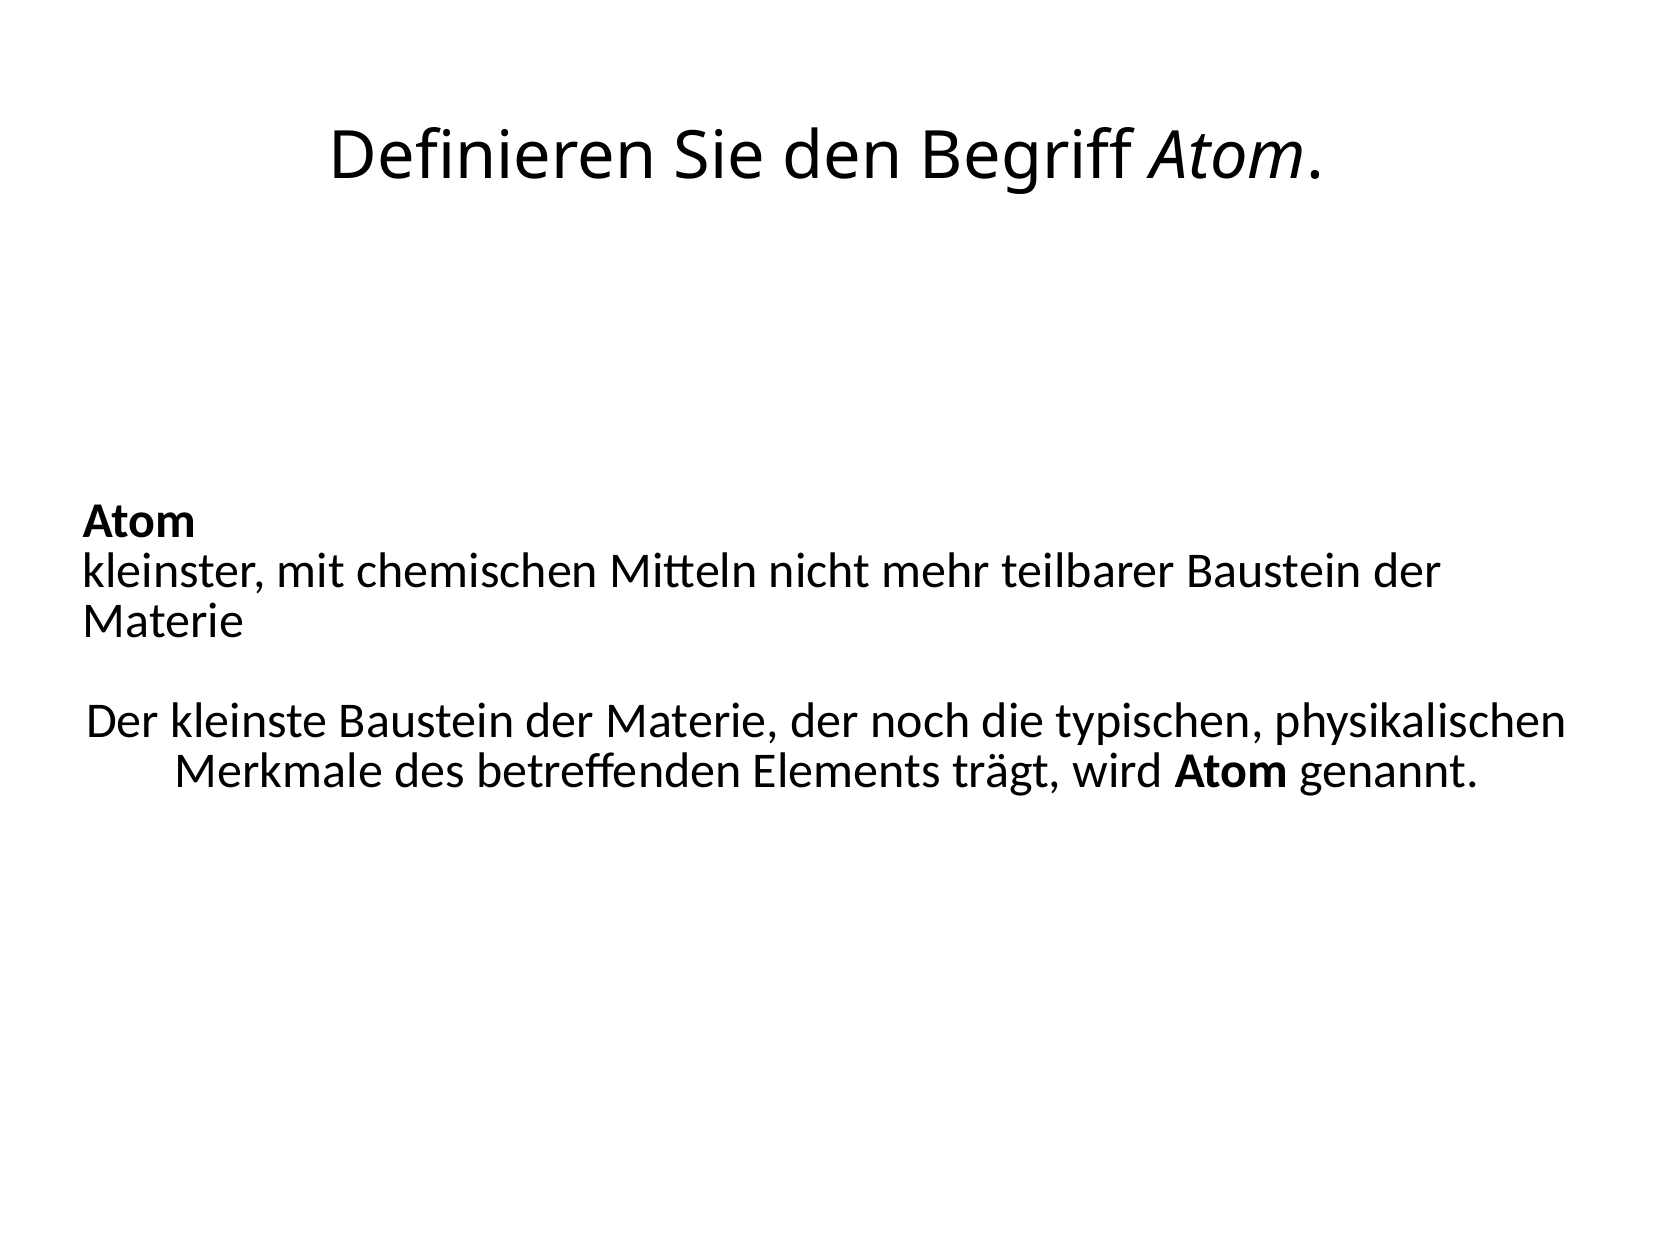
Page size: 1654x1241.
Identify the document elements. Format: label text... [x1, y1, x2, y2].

subtitle Atom kleinster, mit chemischen Mitteln nicht mehr teilbarer Baustein der Materie Der kleinste Baustein der Materie, der noch die typischen, physikalischen Merkmale des betreffenden Elements trägt, wird Atom genannt. [82, 290, 1571, 1010]
title Definieren Sie den Begriff Atom. [82, 49, 1571, 257]
